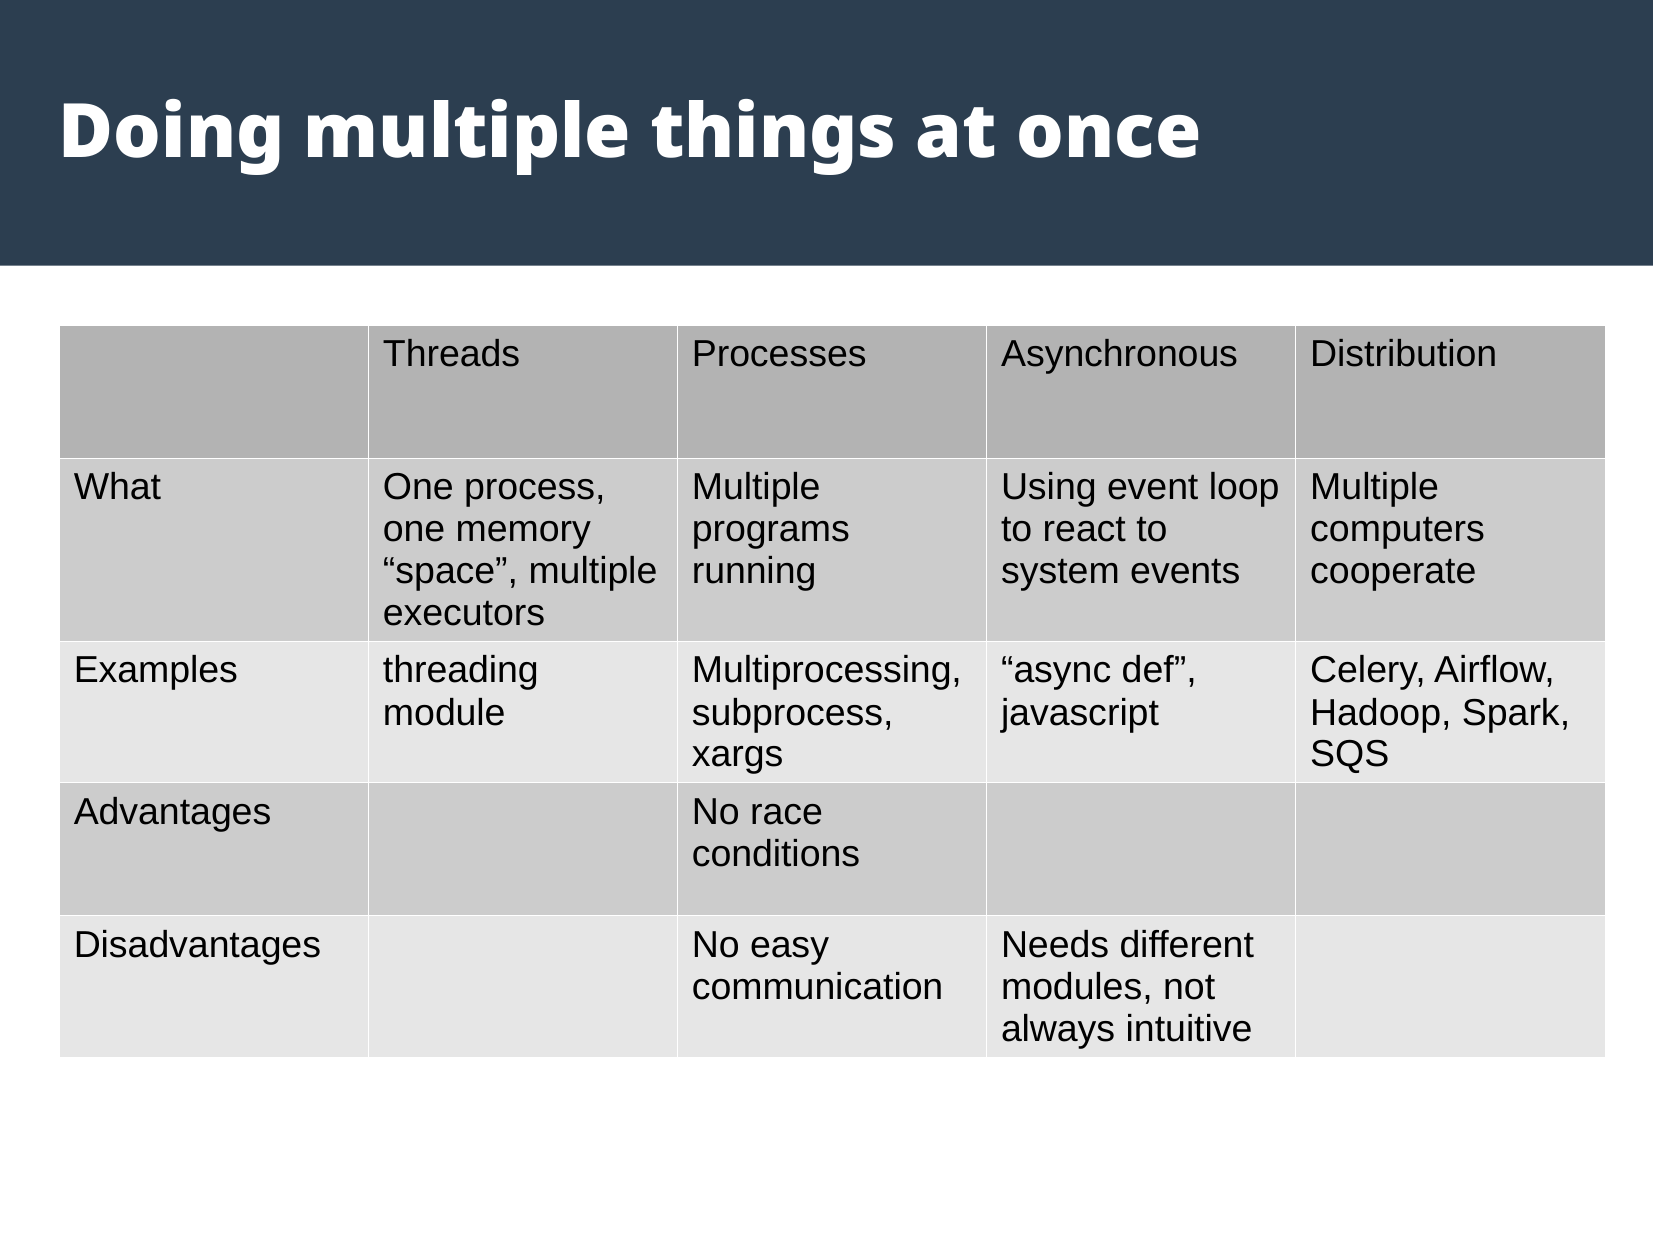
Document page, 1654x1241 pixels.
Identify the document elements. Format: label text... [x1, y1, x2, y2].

table_cell Celery, Airflow, Hadoop, Spark, SQS [1296, 642, 1605, 782]
table_cell Examples [60, 642, 368, 782]
table_cell [369, 783, 677, 915]
table_header Processes [678, 326, 986, 458]
table_cell No easy communication [678, 916, 986, 1057]
table_cell “async def”, javascript [987, 642, 1295, 782]
table_cell Using event loop to react to system events [987, 459, 1295, 641]
table_cell threading module [369, 642, 677, 782]
table_cell One process, one memory “space”, multiple executors [369, 459, 677, 641]
table_header Threads [369, 326, 677, 458]
table_cell Multiprocessing, subprocess, xargs [678, 642, 986, 782]
table_cell Disadvantages [60, 916, 368, 1057]
table_cell No race conditions [678, 783, 986, 915]
table_cell Multiple programs running [678, 459, 986, 641]
table_cell Multiple computers cooperate [1296, 459, 1605, 641]
table_cell [1296, 916, 1605, 1057]
table_cell [1296, 783, 1605, 915]
table_cell Needs different modules, not always intuitive [987, 916, 1295, 1057]
title Doing multiple things at once [58, 49, 1594, 207]
table_header Asynchronous [987, 326, 1295, 458]
table_header Distribution [1296, 326, 1605, 458]
table_cell [987, 783, 1295, 915]
table_cell Advantages [60, 783, 368, 915]
table_cell What [60, 459, 368, 641]
table_header [60, 326, 368, 458]
table_cell [369, 916, 677, 1057]
